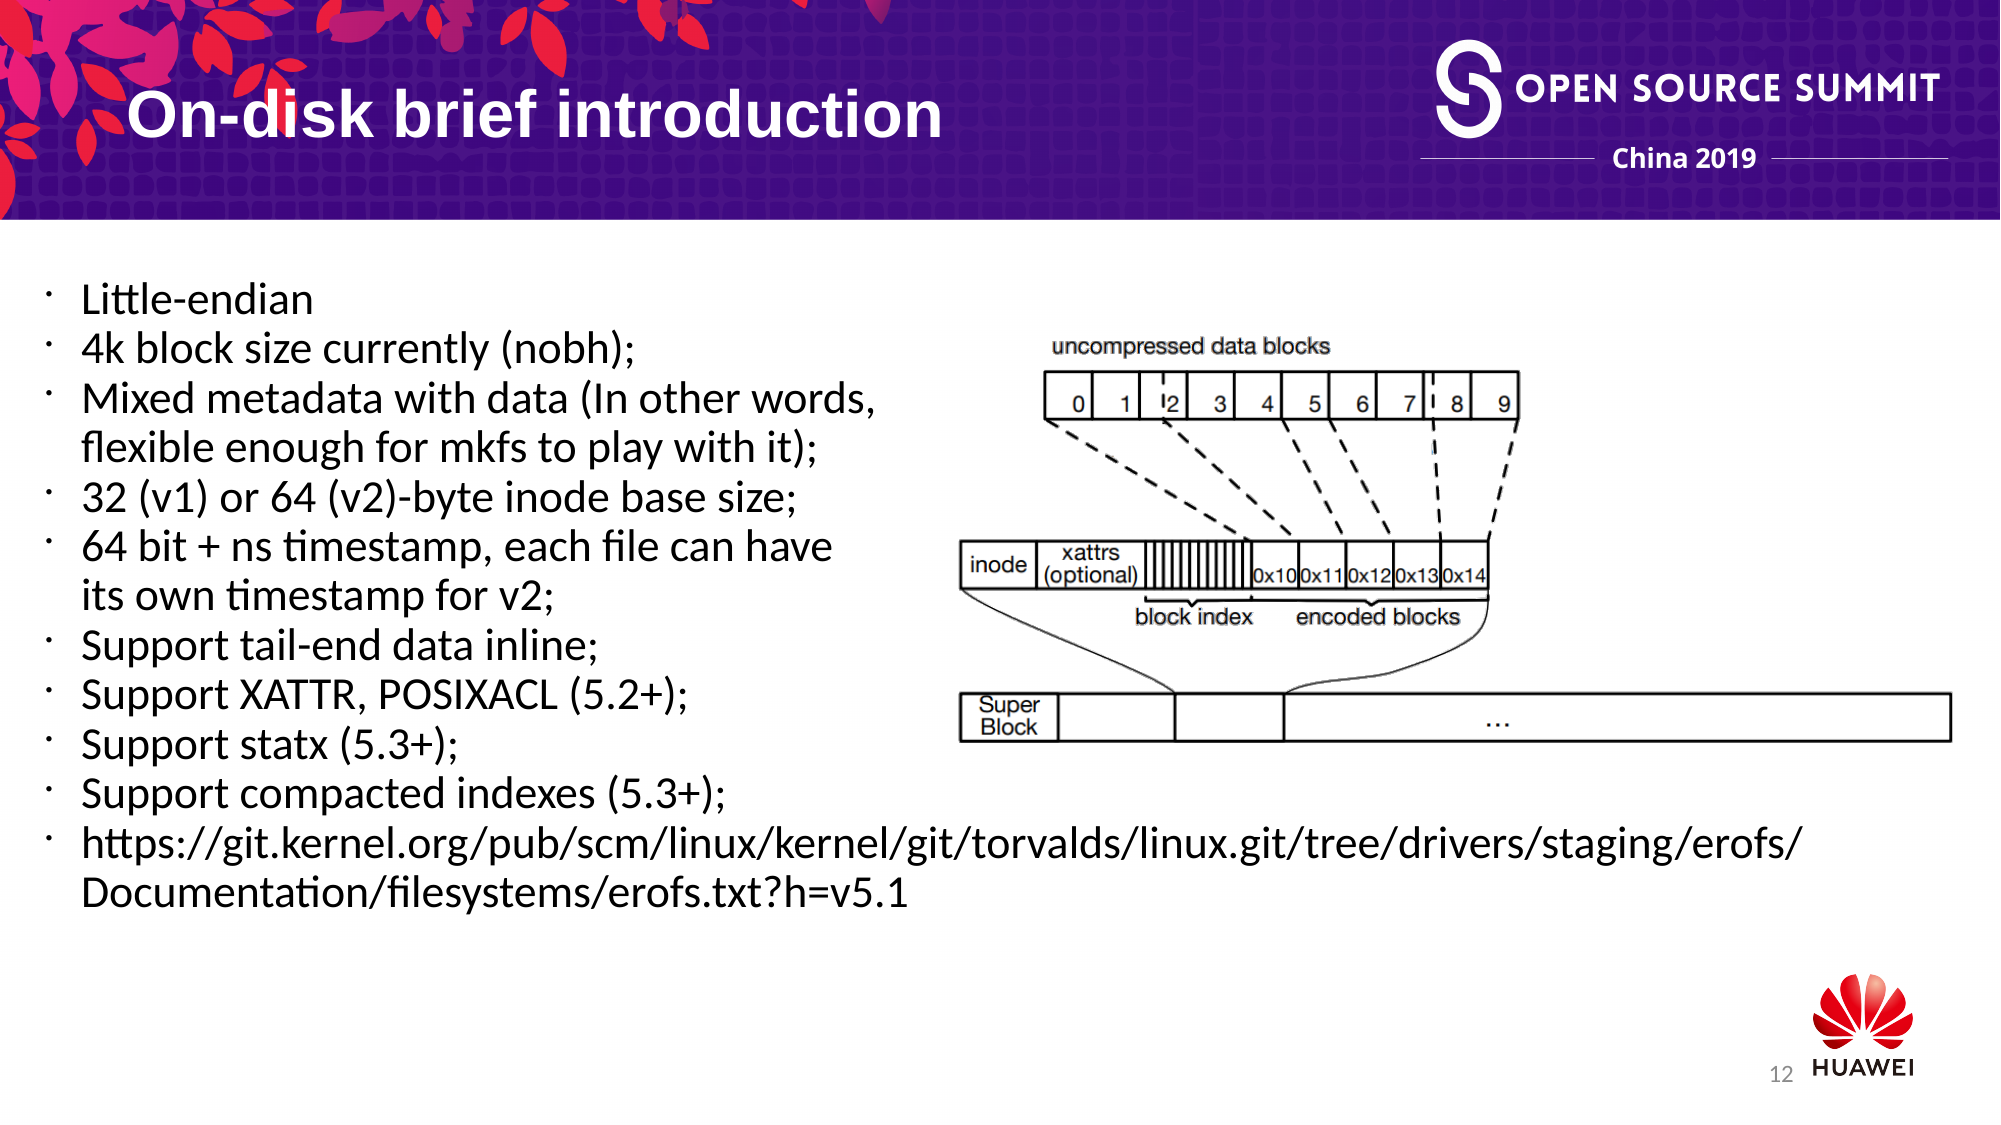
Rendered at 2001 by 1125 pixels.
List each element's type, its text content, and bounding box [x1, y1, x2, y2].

picture [0, 0, 2000, 1125]
text_box On-disk brief introduction [111, 72, 1428, 259]
text_box Little-endian 4k block size currently (nobh); Mixed metadata with data (In other words, flexible enough for mkfs to play with it); 32 (v1) or 64 (v2)-byte inode base size; 64 bit + ns timestamp, each file can have its own timestamp for v2; Support tail-end data inline; Support XATTR, POSIXACL (5.2+); Support statx (5.3+); Support compacted indexes (5.3+); https://git.kernel.org/pub/scm/linux/kernel/git/torvalds/linux.git/tree/drivers/staging/erofs/Documentation/filesystems/erofs.txt?h=v5.1 [11, 259, 1871, 981]
